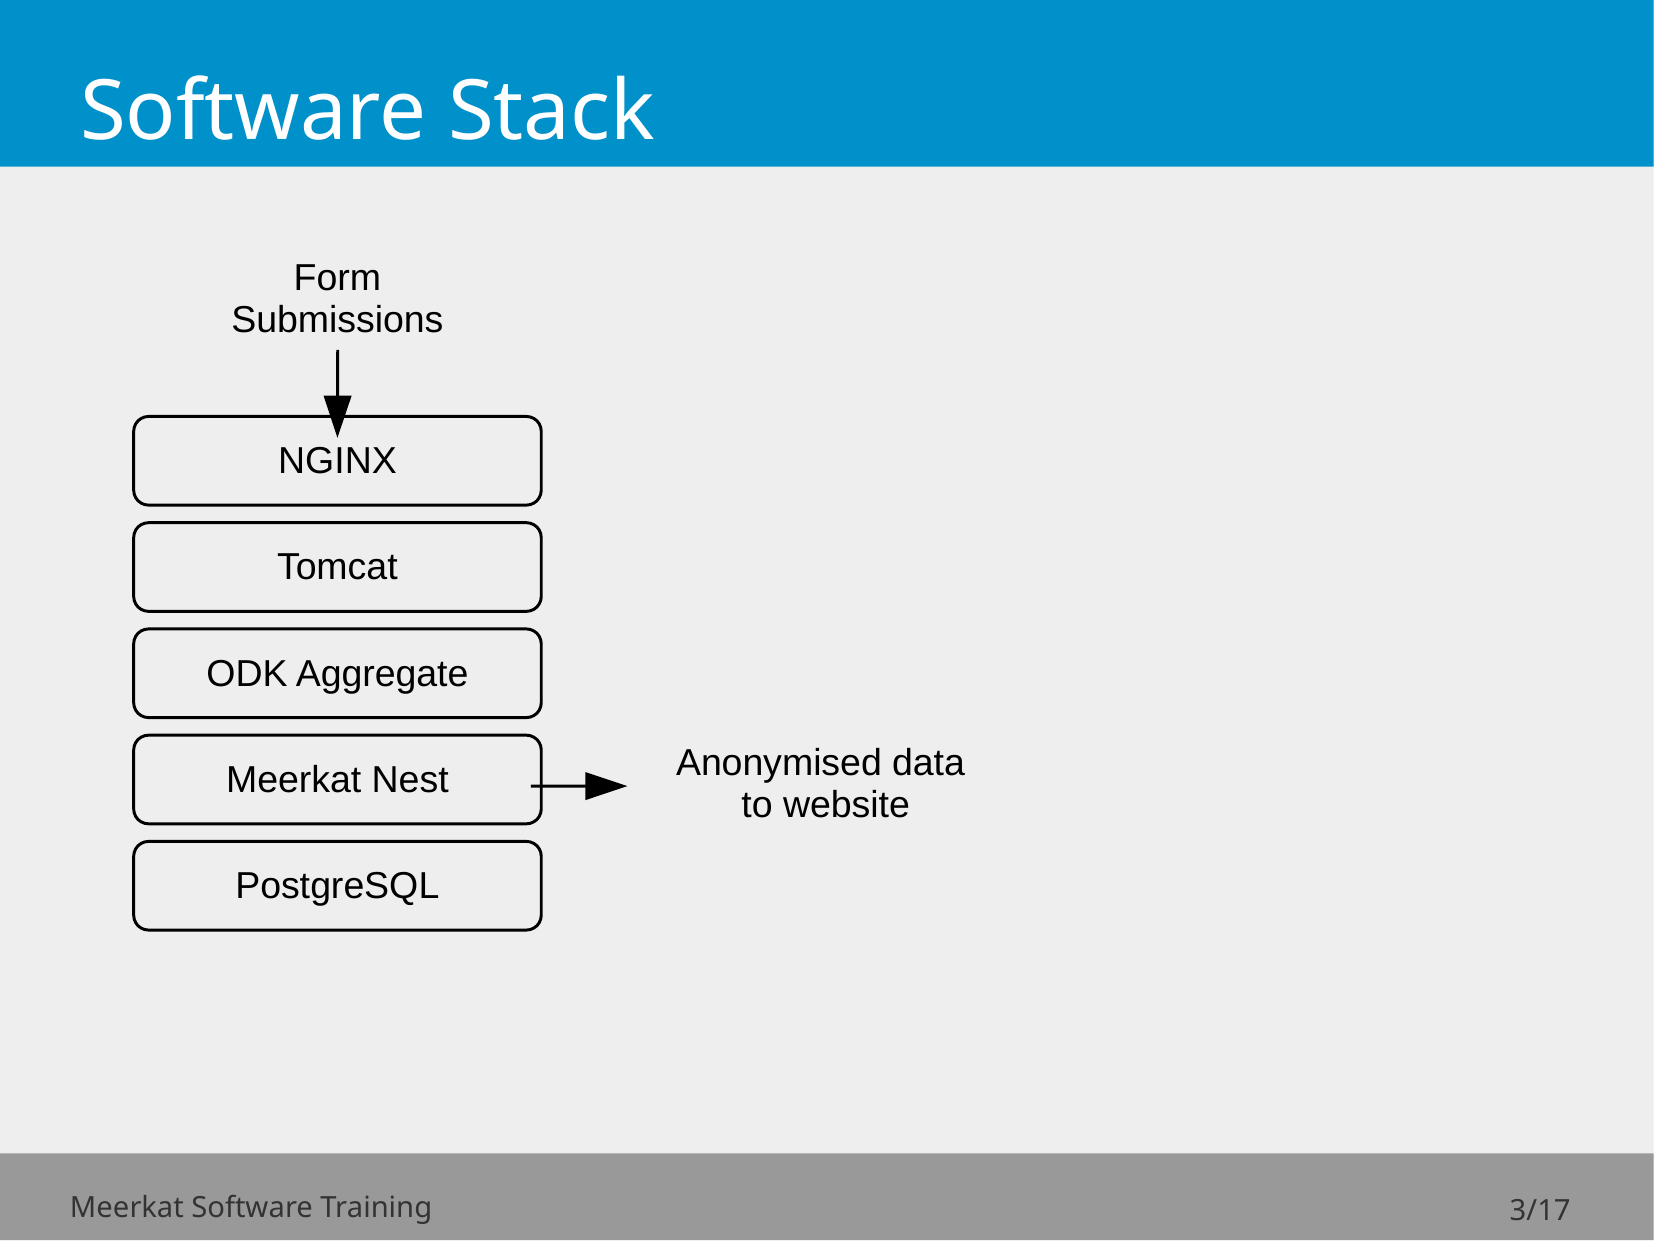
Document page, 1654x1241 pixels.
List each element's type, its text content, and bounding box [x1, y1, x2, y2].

text_box PostgreSQL [133, 841, 542, 931]
text_box Software Stack [65, 43, 889, 142]
text_box Anonymised data to website [661, 734, 991, 834]
text_box Tomcat [133, 522, 542, 612]
text_box ODK Aggregate [133, 628, 542, 718]
text_box Form Submissions [192, 248, 483, 348]
text_box Meerkat Nest [133, 735, 542, 824]
text_box NGINX [133, 416, 542, 506]
